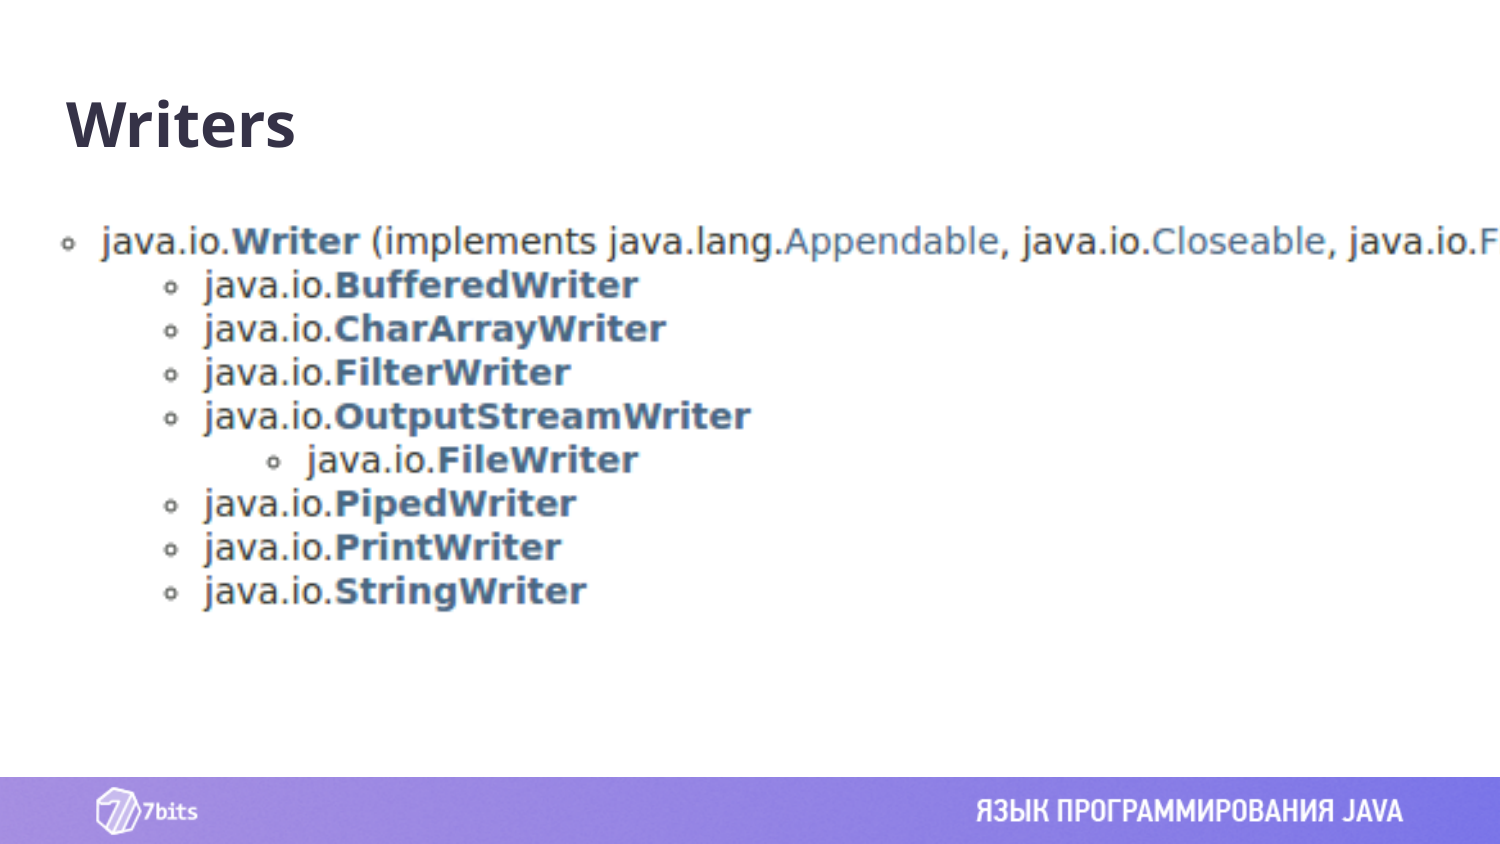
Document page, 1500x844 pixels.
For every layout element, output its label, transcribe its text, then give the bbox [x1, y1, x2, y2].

picture [0, 777, 1500, 844]
title Writers [51, 69, 1449, 164]
picture [51, 224, 1500, 620]
